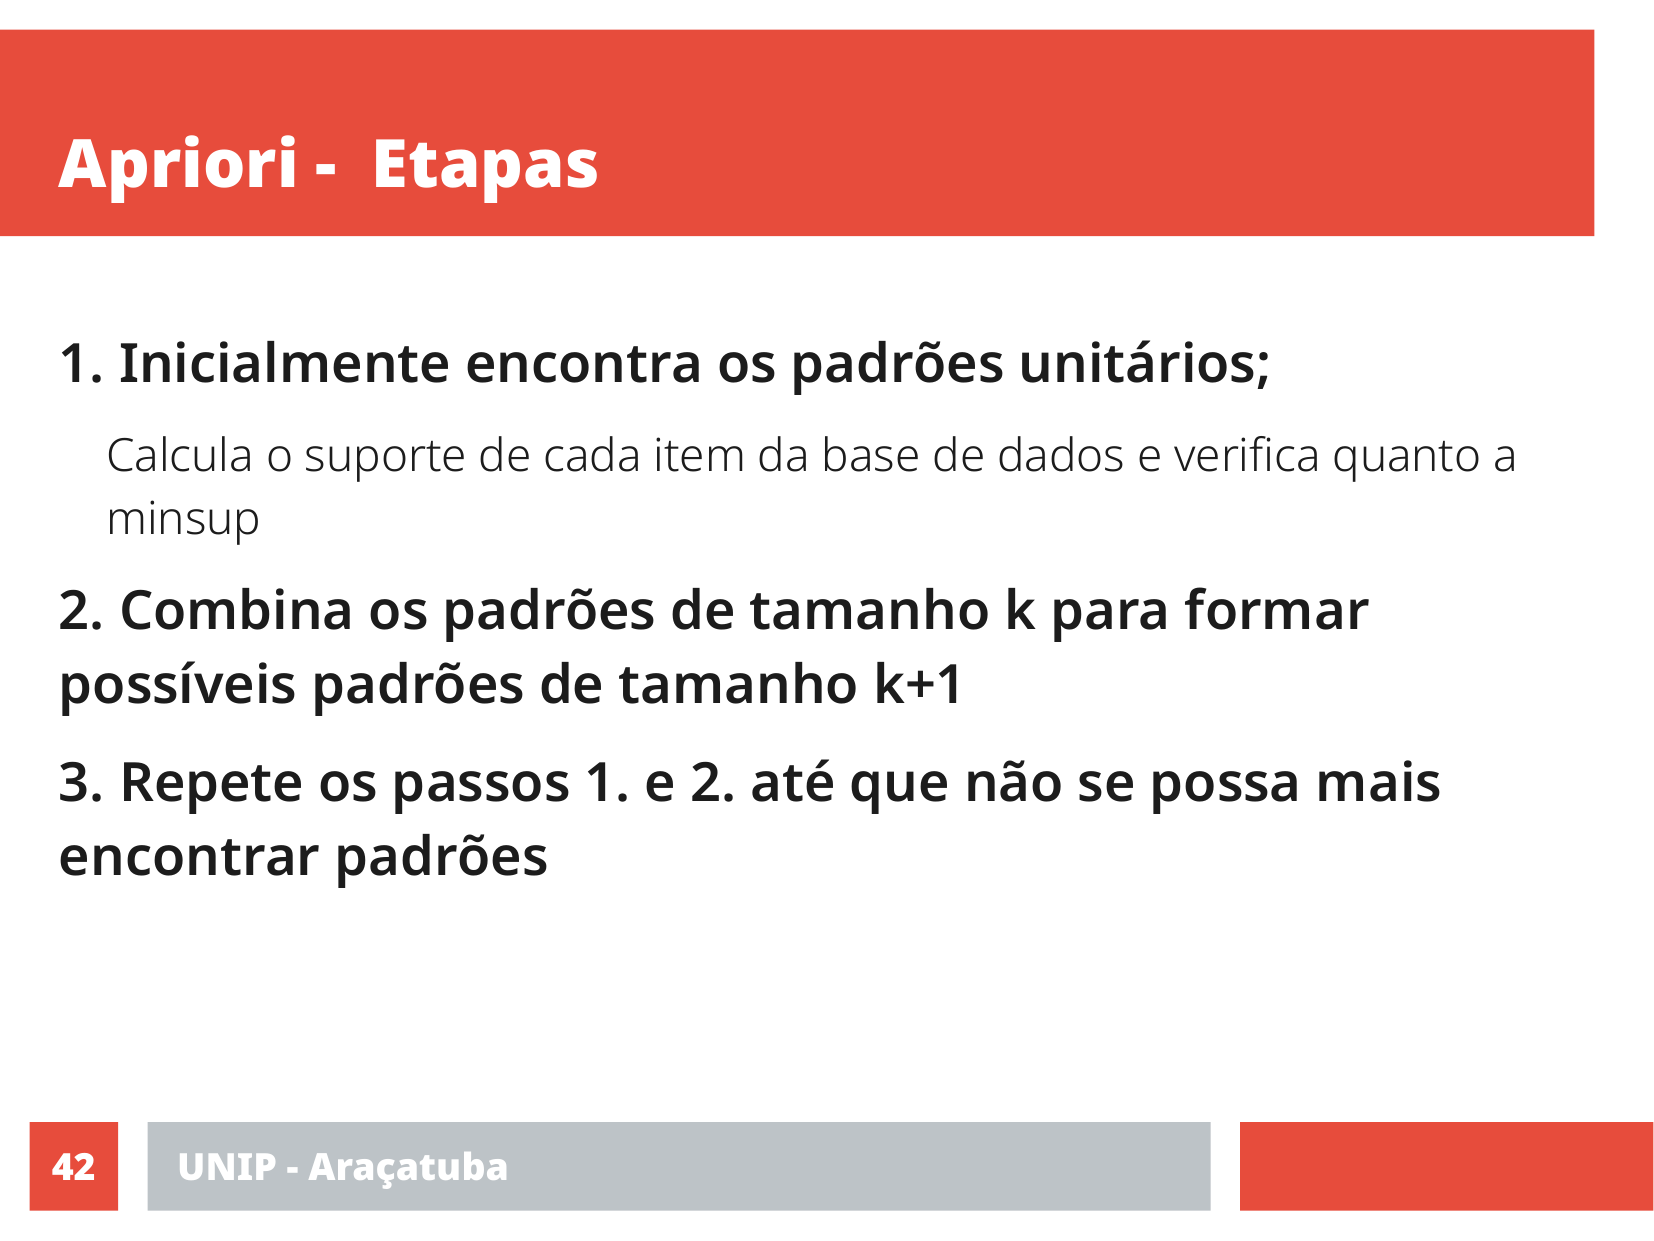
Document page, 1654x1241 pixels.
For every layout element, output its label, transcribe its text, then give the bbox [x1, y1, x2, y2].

title Apriori - Etapas [59, 59, 1595, 207]
list 1. Inicialmente encontra os padrões unitários; Calcula o suporte de cada item da base de dados e verifica quanto a minsup 2. Combina os padrões de tamanho k para formar possíveis padrões de tamanho k+1 3. Repete os passos 1. e 2. até que não se possa mais encontrar padrões [59, 324, 1565, 1093]
